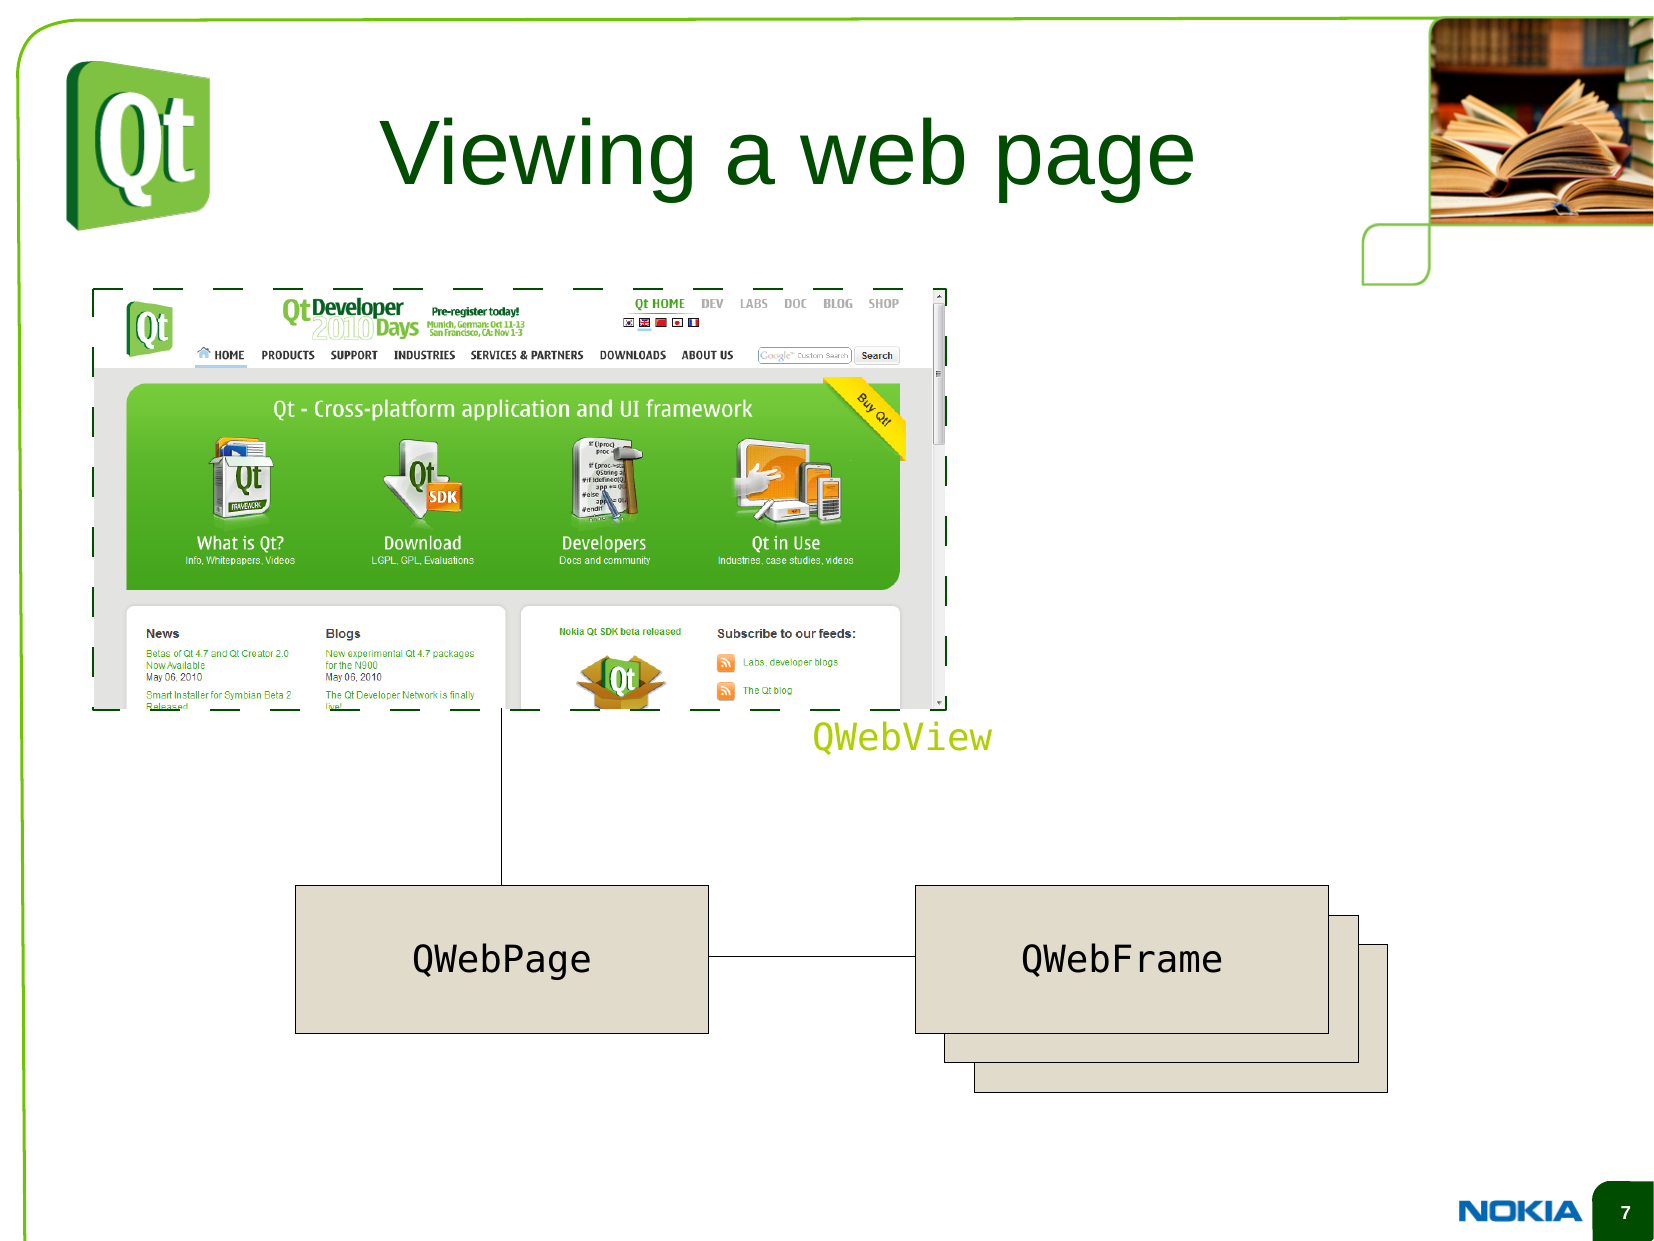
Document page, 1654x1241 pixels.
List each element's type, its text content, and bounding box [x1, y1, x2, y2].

picture [1338, 5, 1654, 306]
text_box QWebPage [295, 885, 709, 1034]
text_box QWebView [797, 708, 1388, 768]
picture [1459, 1200, 1583, 1222]
text_box QWebFrame [915, 885, 1329, 1034]
text_box [944, 915, 1388, 1093]
title Viewing a web page [251, 49, 1327, 257]
picture [94, 289, 945, 709]
picture [66, 61, 210, 231]
